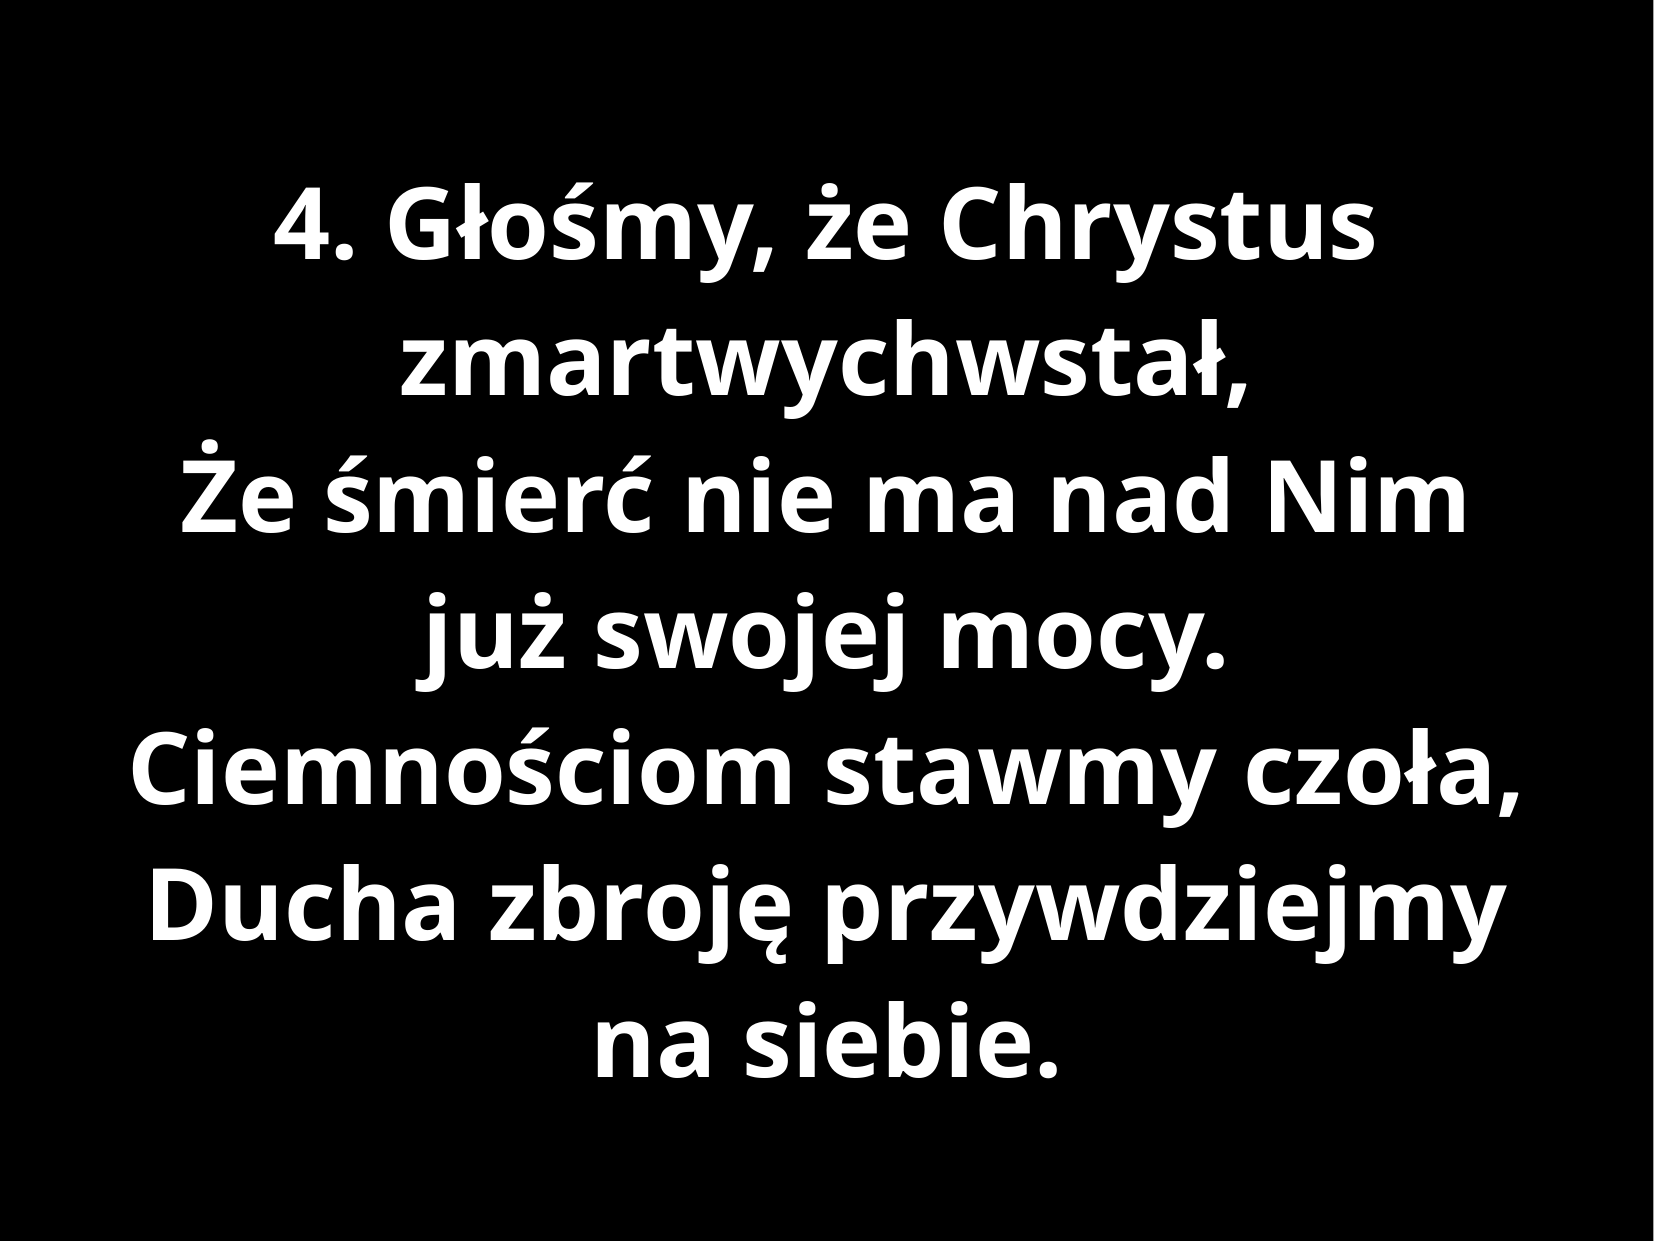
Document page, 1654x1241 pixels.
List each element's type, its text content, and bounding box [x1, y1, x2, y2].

title 4. Głośmy, że Chrystus zmartwychwstał, Że śmierć nie ma nad Nim już swojej mocy. Ciemnościom stawmy czoła, Ducha zbroję przywdziejmy na siebie. [0, 0, 1654, 1241]
